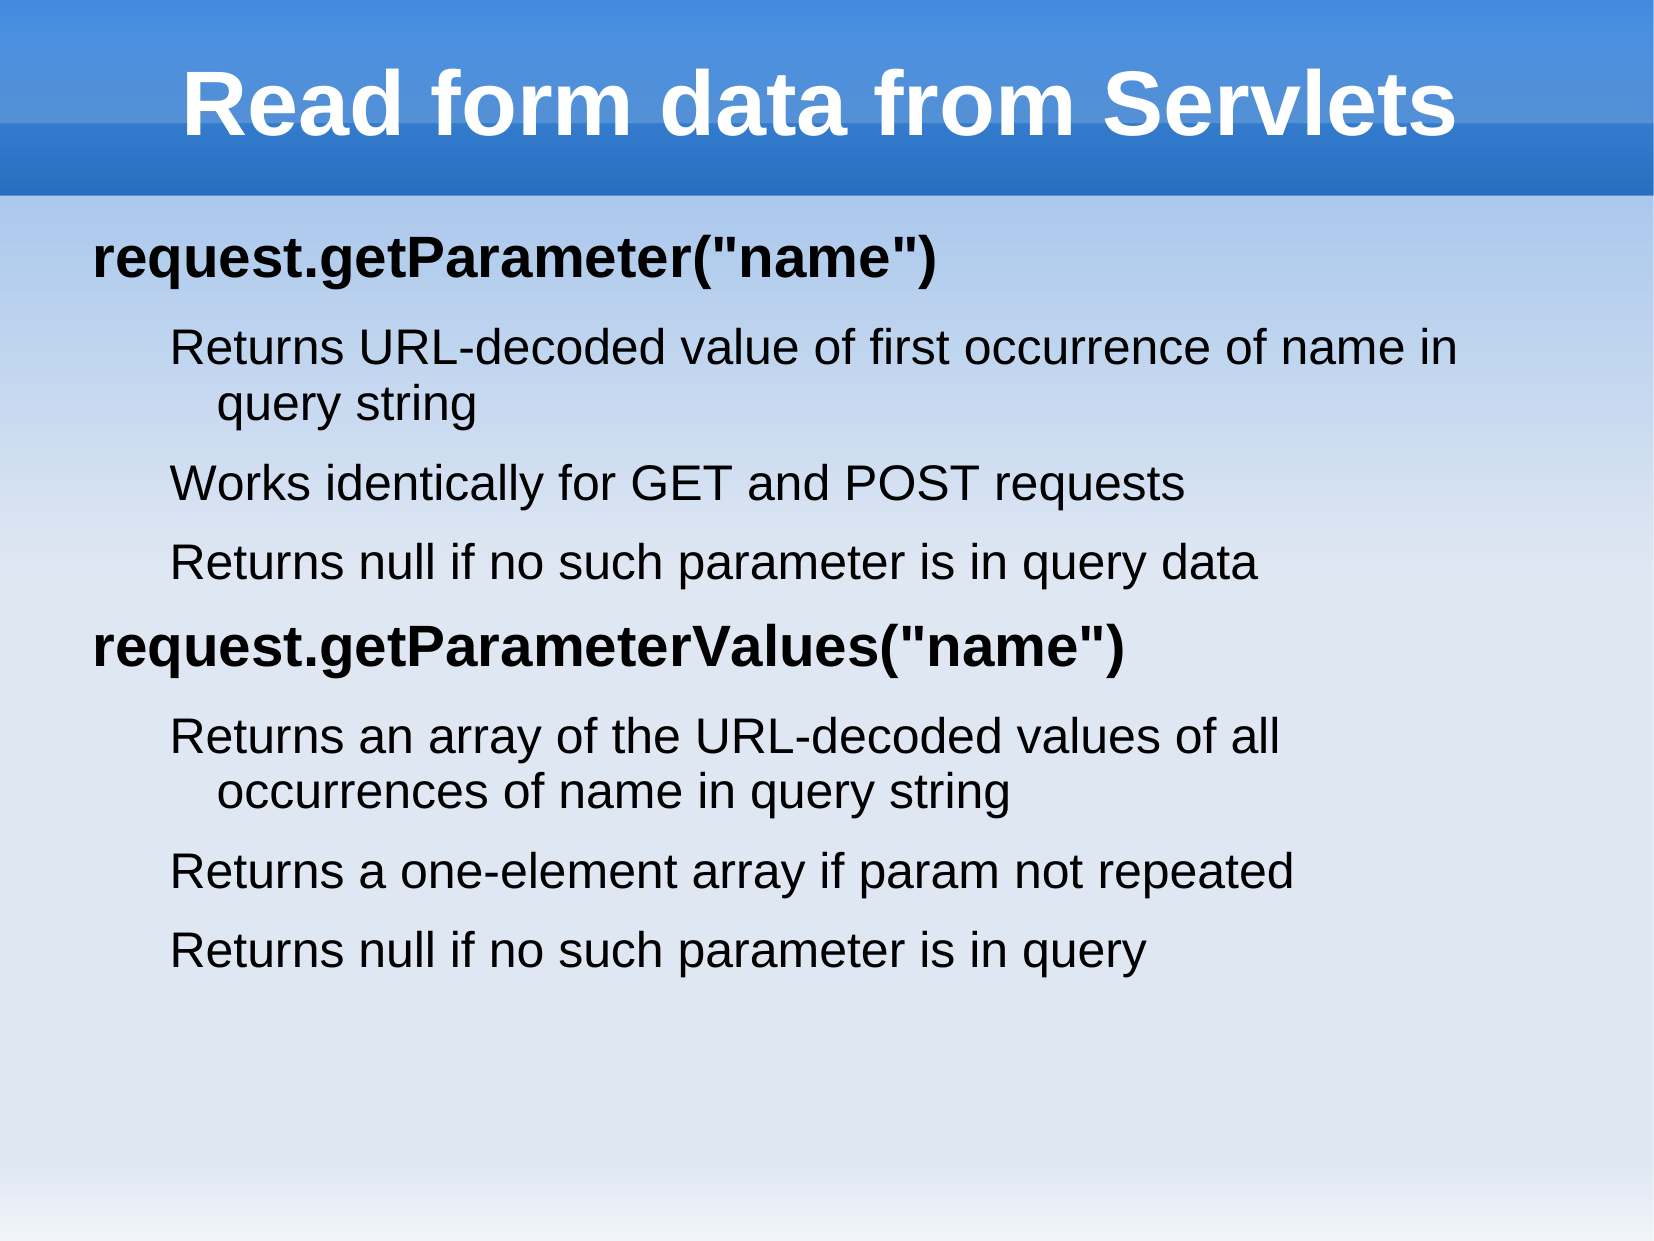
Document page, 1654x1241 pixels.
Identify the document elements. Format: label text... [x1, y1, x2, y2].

picture [0, 0, 1654, 1241]
list request.getParameter("name") Returns URL-decoded value of first occurrence of name in query string Works identically for GET and POST requests Returns null if no such parameter is in query data request.getParameterValues("name") Returns an array of the URL-decoded values of all occurrences of name in query string Returns a one-element array if param not repeated Returns null if no such parameter is in query [75, 225, 1564, 1049]
title Read form data from Servlets [76, 0, 1565, 208]
